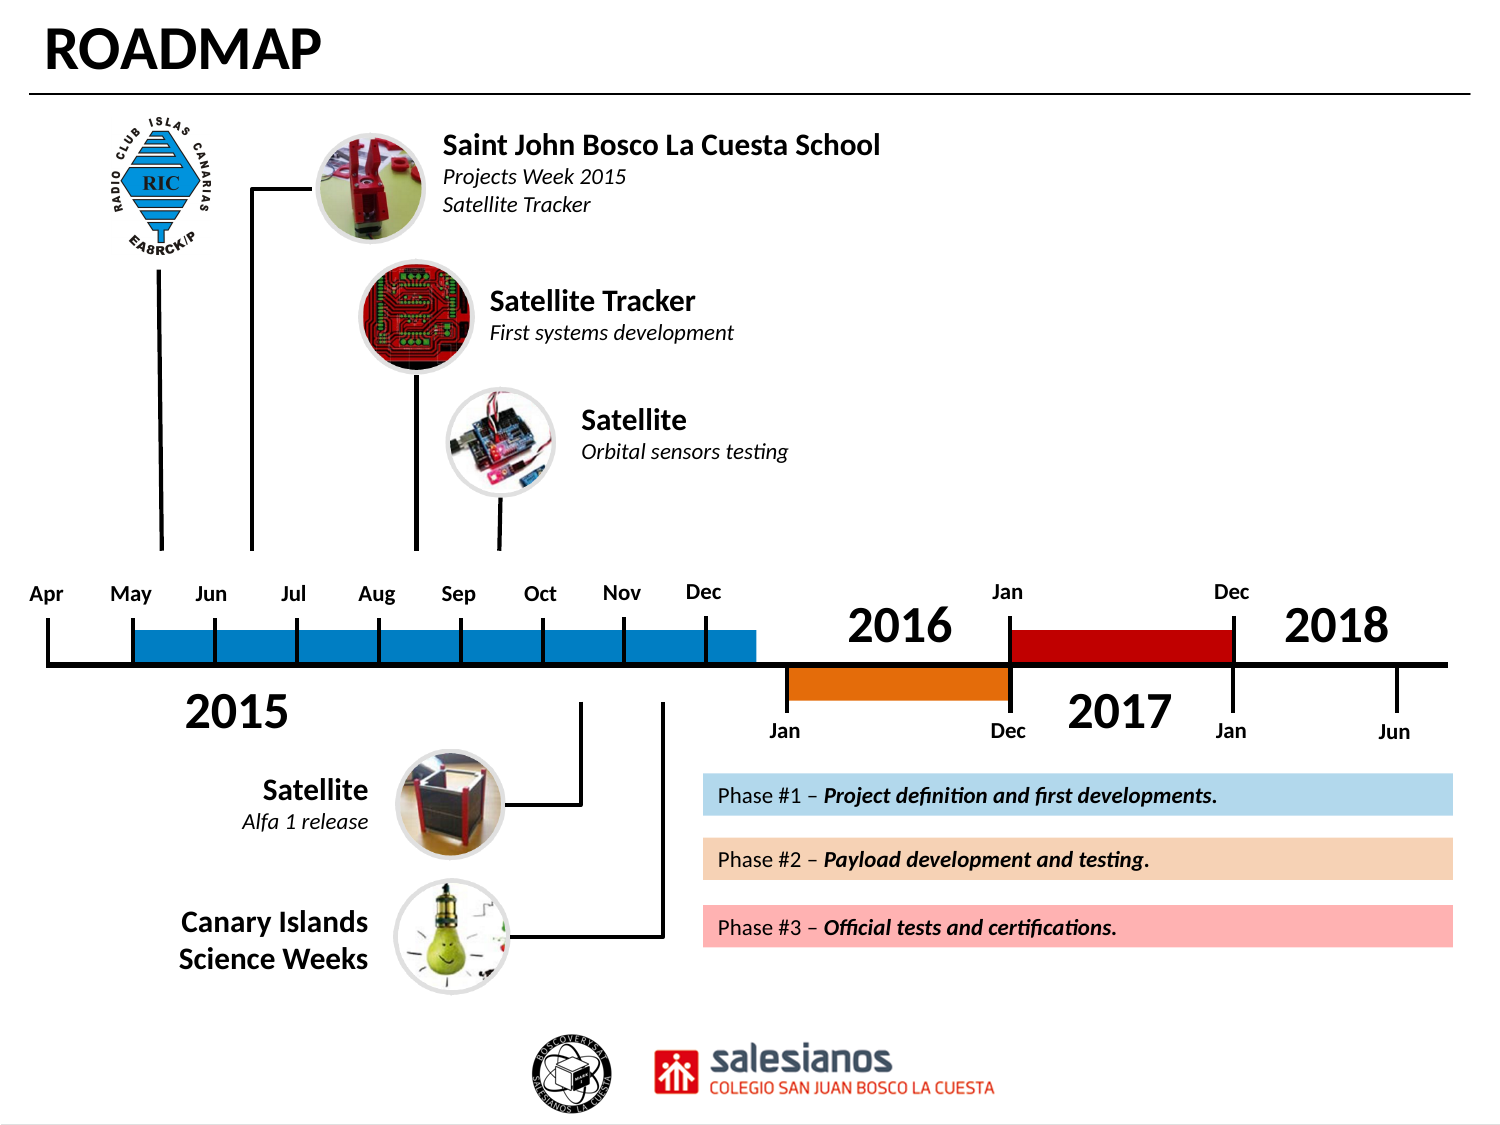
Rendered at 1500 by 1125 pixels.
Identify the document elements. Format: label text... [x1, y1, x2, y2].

text_box 2015 [149, 668, 325, 747]
text_box [299, 630, 377, 662]
picture [0, 0, 1500, 1125]
text_box Satellite Alfa 1 release [53, 761, 384, 842]
text_box Dec [650, 569, 757, 612]
text_box [1012, 630, 1232, 662]
text_box Aug [330, 571, 417, 614]
text_box ROADMAP [29, 0, 1472, 90]
text_box Jan [731, 708, 839, 752]
text_box Dec [1178, 568, 1286, 612]
text_box [381, 630, 459, 662]
text_box [545, 630, 622, 662]
text_box Phase #2 – Payload development and testing. [703, 837, 1453, 880]
text_box [217, 630, 295, 662]
text_box May [88, 571, 170, 614]
text_box 2018 [1248, 583, 1425, 661]
text_box Oct [499, 571, 582, 614]
text_box [626, 630, 704, 662]
text_box [789, 668, 1008, 701]
text_box Phase #3 – Official tests and certifications. [703, 905, 1453, 948]
text_box [135, 630, 213, 662]
text_box Sep [417, 571, 499, 614]
text_box Saint John Bosco La Cuesta School Projects Week 2015 Satellite Tracker [428, 117, 909, 225]
text_box Satellite Orbital sensors testing [566, 392, 897, 472]
text_box Apr [5, 571, 88, 614]
text_box [708, 630, 757, 662]
text_box Jan [1177, 708, 1285, 751]
text_box Nov [568, 570, 676, 613]
text_box Phase #1 – Project definition and first developments. [703, 773, 1453, 816]
text_box 2016 [811, 583, 988, 661]
text_box Jan [954, 569, 1061, 612]
text_box Jun [170, 571, 253, 614]
text_box 2017 [1032, 669, 1208, 747]
text_box Dec [955, 708, 1062, 752]
text_box Satellite Tracker First systems development [476, 273, 956, 353]
text_box Jul [253, 571, 330, 614]
text_box [463, 630, 541, 662]
text_box Canary Islands Science Weeks [53, 893, 384, 984]
text_box Jun [1341, 708, 1448, 752]
